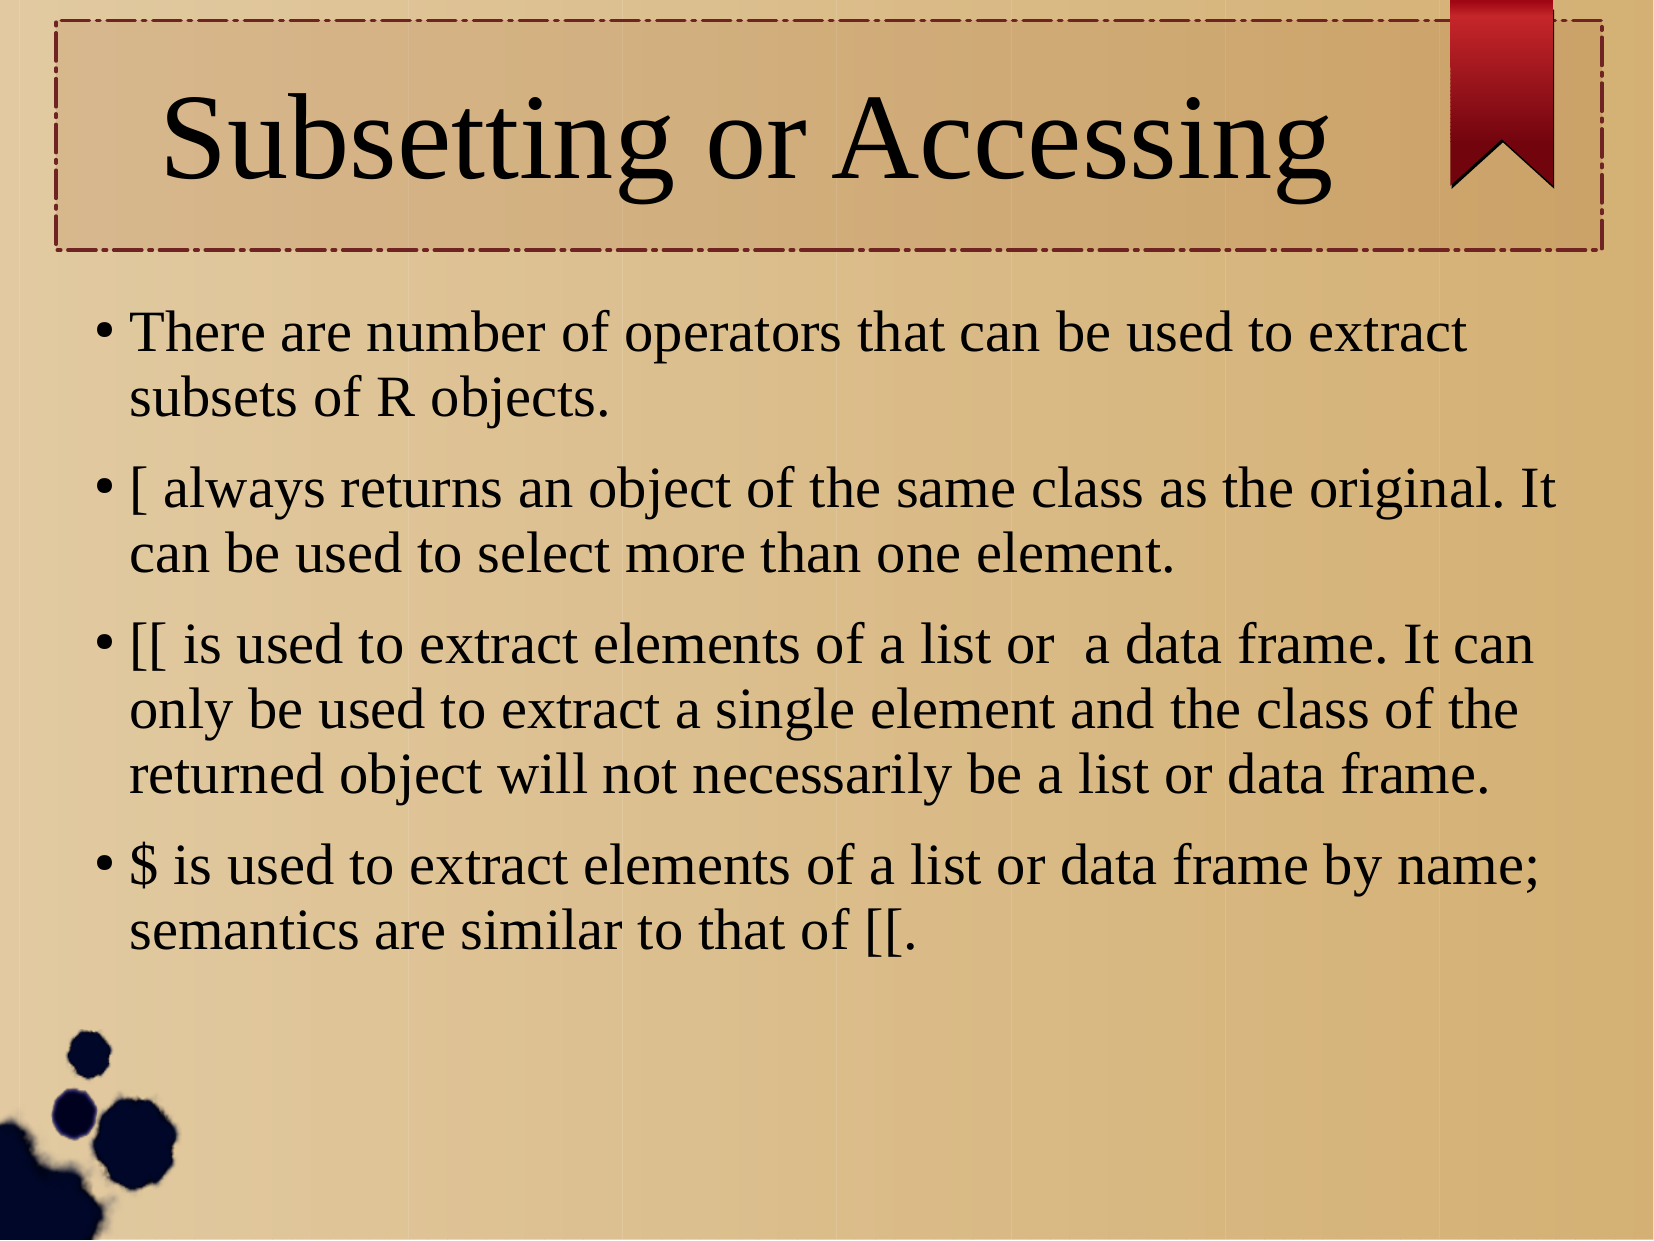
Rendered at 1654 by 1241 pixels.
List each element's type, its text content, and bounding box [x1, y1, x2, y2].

title Subsetting or Accessing [82, 47, 1412, 229]
list There are number of operators that can be used to extract subsets of R objects. [ always returns an object of the same class as the original. It can be used to select more than one element. [[ is used to extract elements of a list or a data frame. It can only be used to extract a single element and the class of the returned object will not necessarily be a list or data frame. $ is used to extract elements of a list or data frame by name; semantics are similar to that of [[. [82, 299, 1571, 1019]
